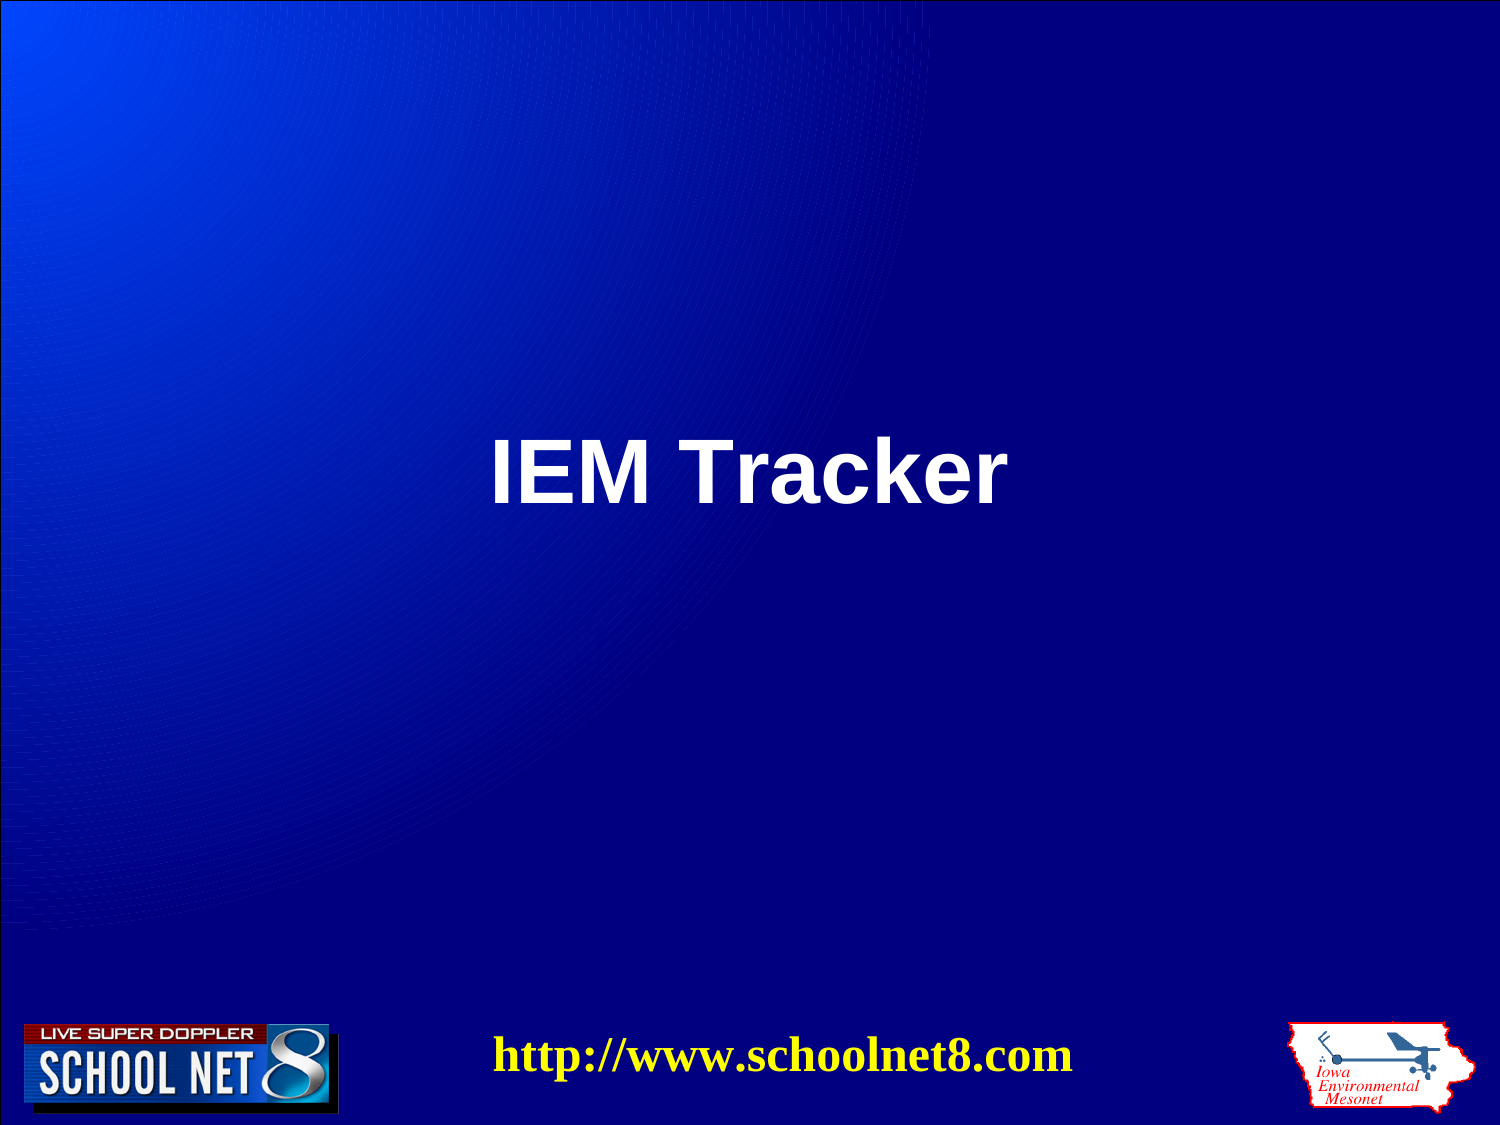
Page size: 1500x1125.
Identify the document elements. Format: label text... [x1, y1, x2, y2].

title IEM Tracker [112, 375, 1388, 563]
picture [24, 1024, 329, 1103]
picture [1287, 1021, 1476, 1114]
